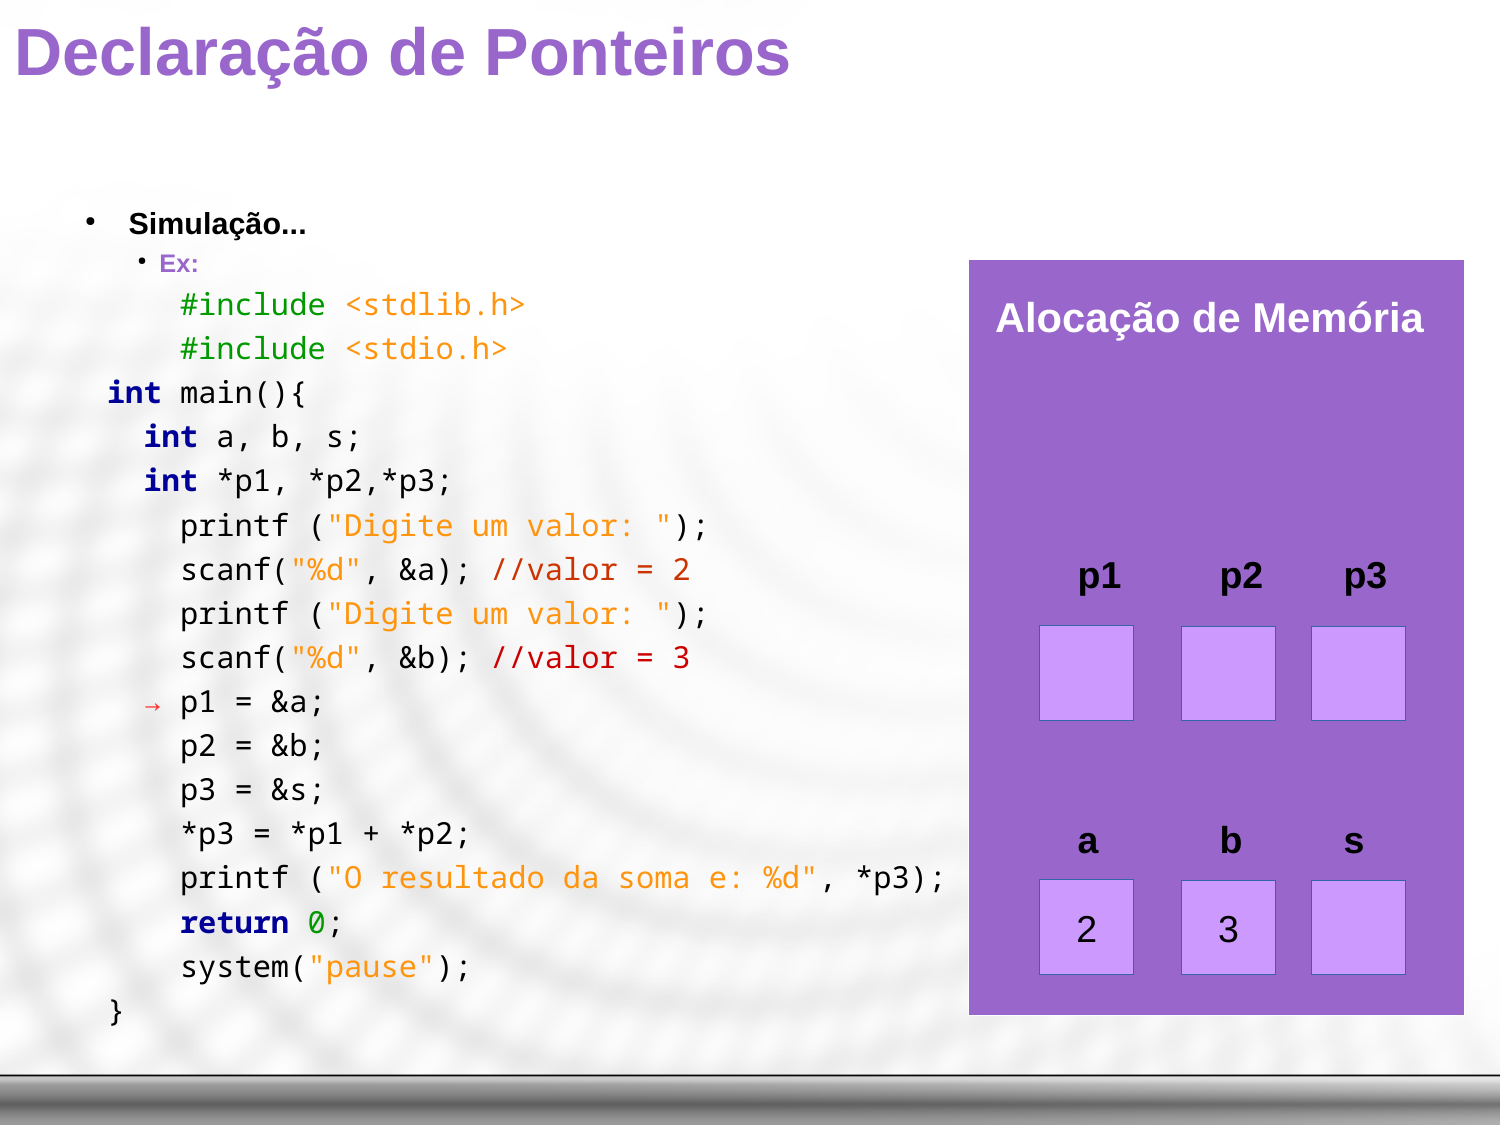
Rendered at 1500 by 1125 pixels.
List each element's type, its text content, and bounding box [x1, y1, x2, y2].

list Simulação... Ex: #include <stdlib.h> #include <stdio.h> int main(){ int a, b, s; int *p1, *p2,*p3; printf ("Digite um valor: "); scanf("%d", &a); //valor = 2 printf ("Digite um valor: "); scanf("%d", &b); //valor = 3 → p1 = &a; p2 = &b; p3 = &s; *p3 = *p1 + *p2; printf ("O resultado da soma e: %d", *p3); return 0; system("pause"); } [58, 196, 1442, 1036]
text_box Alocação de Memória [980, 283, 1439, 349]
text_box p2 [1204, 543, 1288, 604]
text_box 2 [1039, 879, 1134, 975]
text_box p3 [1328, 543, 1412, 604]
text_box [968, 259, 1465, 1016]
text_box b [1204, 809, 1288, 869]
text_box s [1328, 809, 1412, 869]
picture [0, 0, 1500, 1125]
text_box a [1062, 809, 1146, 869]
text_box 3 [1181, 880, 1276, 975]
title Declaração de Ponteiros [0, 0, 1353, 102]
text_box p1 [1062, 543, 1146, 604]
